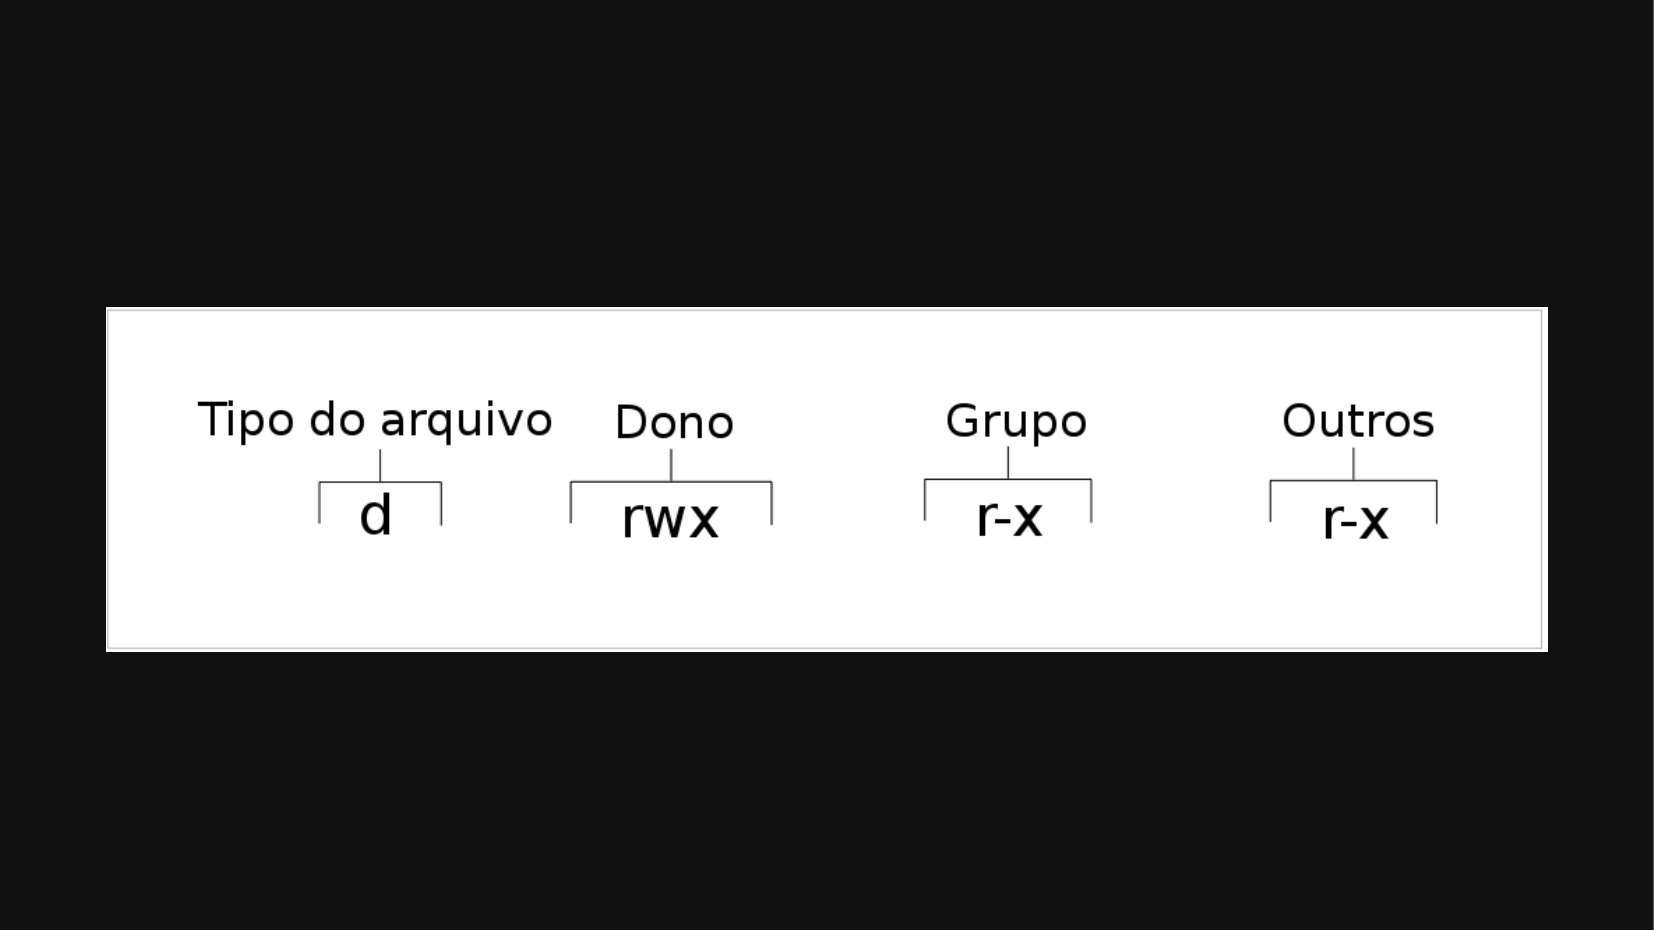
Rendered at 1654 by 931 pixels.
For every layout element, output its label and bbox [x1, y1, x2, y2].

picture [106, 307, 1548, 652]
